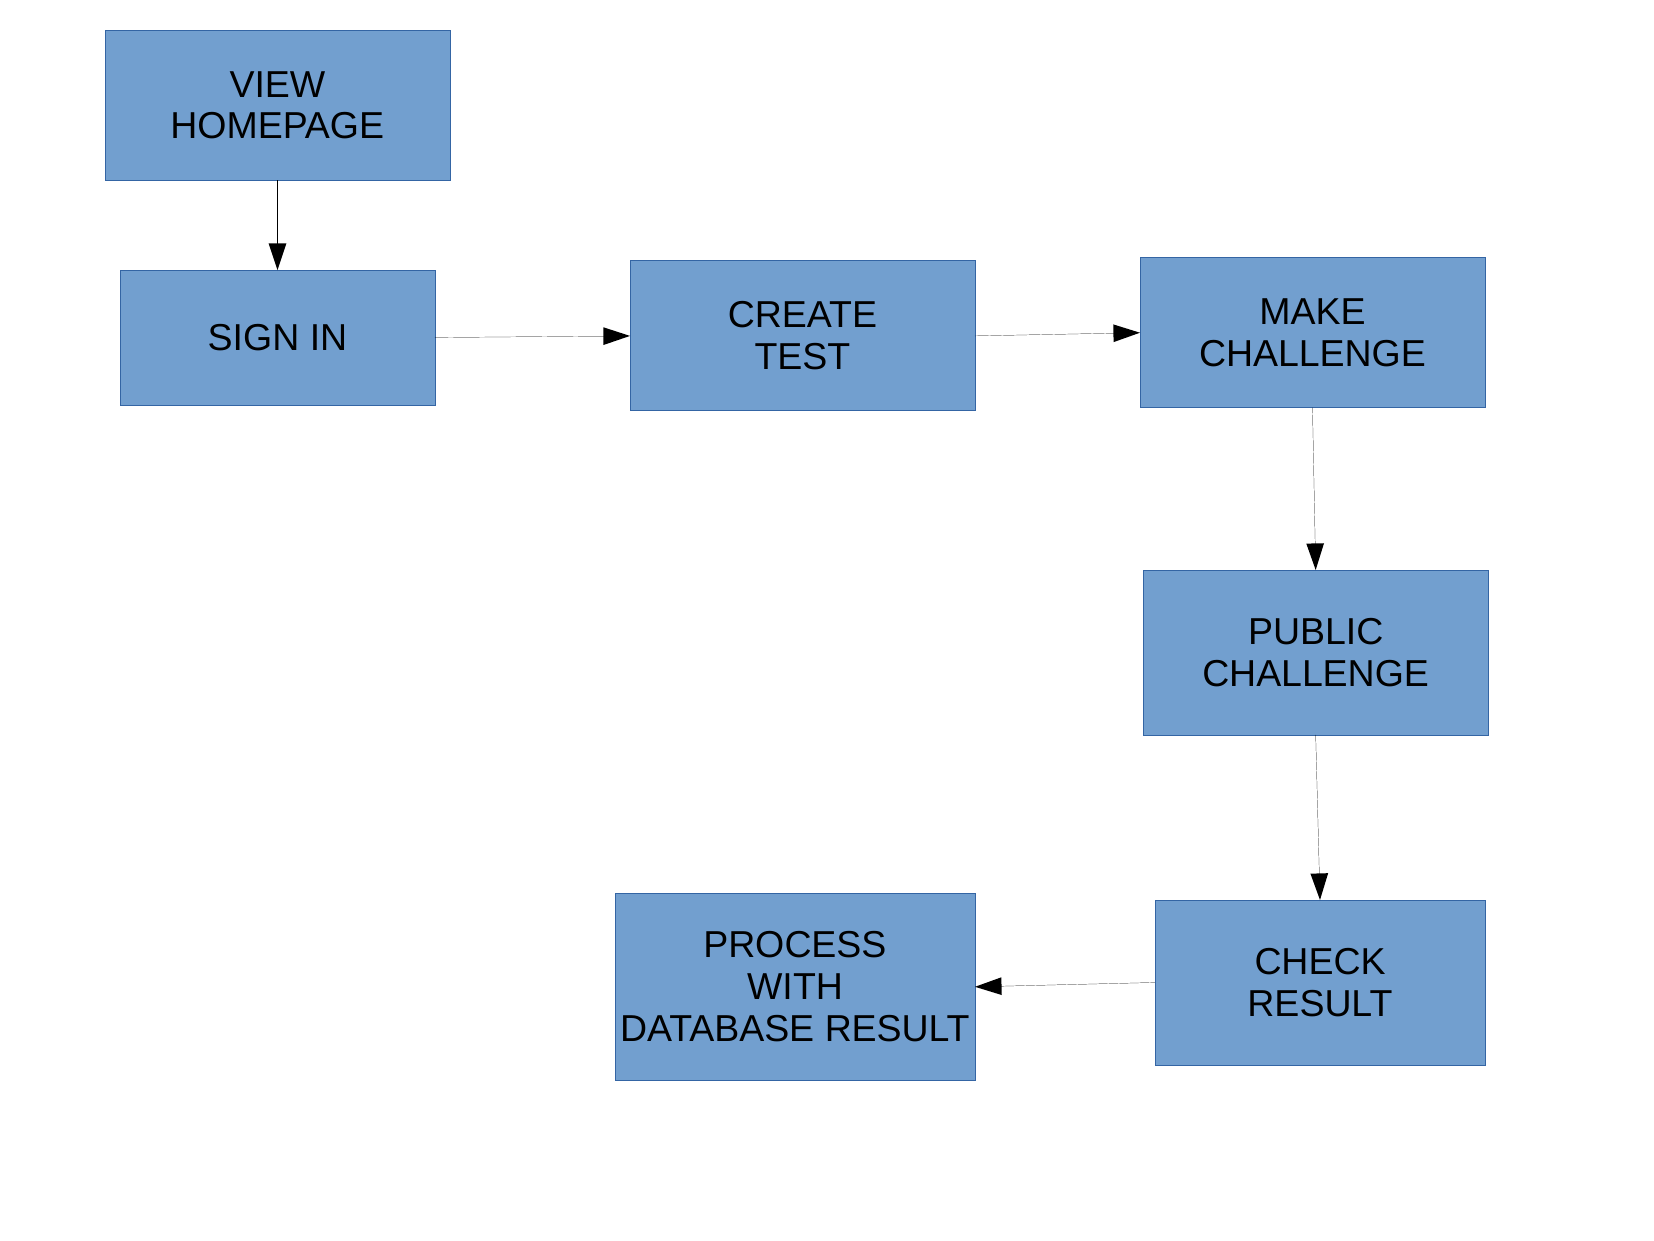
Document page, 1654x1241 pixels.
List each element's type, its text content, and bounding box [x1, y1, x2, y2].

text_box VIEW HOMEPAGE [105, 30, 451, 181]
text_box PUBLIC CHALLENGE [1143, 570, 1489, 736]
text_box SIGN IN [120, 270, 436, 406]
text_box CHECK RESULT [1155, 900, 1486, 1066]
text_box MAKE CHALLENGE [1140, 257, 1486, 408]
text_box PROCESS WITH DATABASE RESULT [615, 893, 976, 1081]
text_box CREATE TEST [630, 260, 976, 411]
